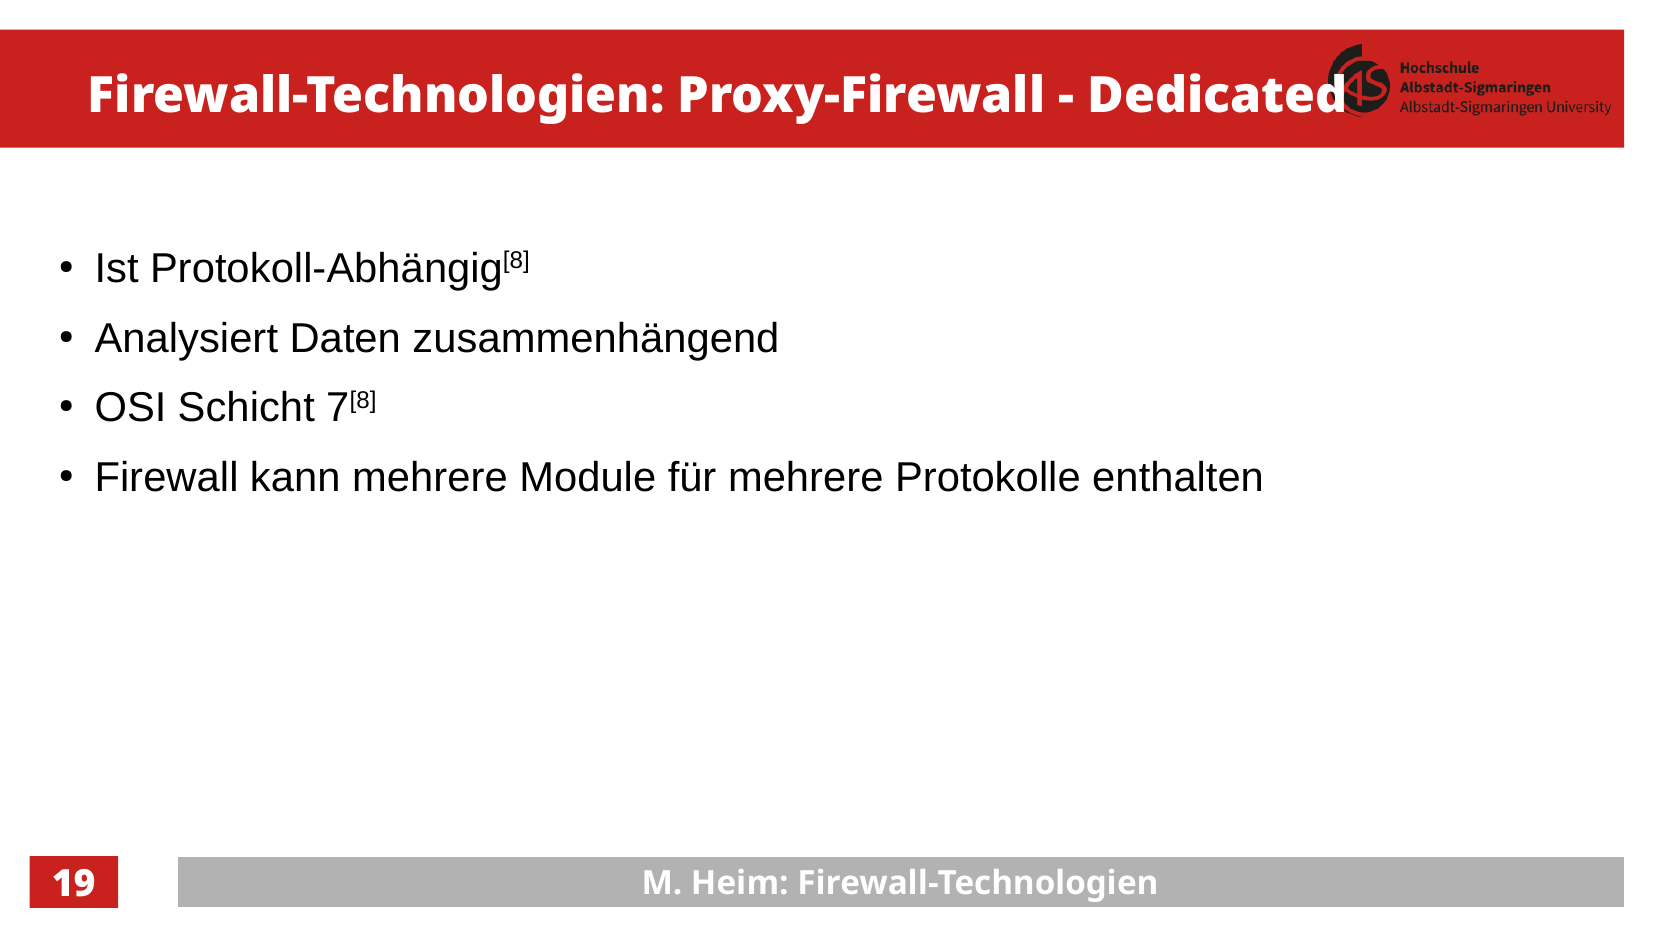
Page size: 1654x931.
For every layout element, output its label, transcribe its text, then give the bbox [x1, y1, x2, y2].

picture [1328, 0, 1611, 162]
list Ist Protokoll-Abhängig[8] Analysiert Daten zusammenhängend OSI Schicht 7[8] Firewall kann mehrere Module für mehrere Protokolle enthalten [59, 221, 1565, 798]
title Firewall-Technologien: Proxy-Firewall - Dedicated [87, 53, 1358, 128]
